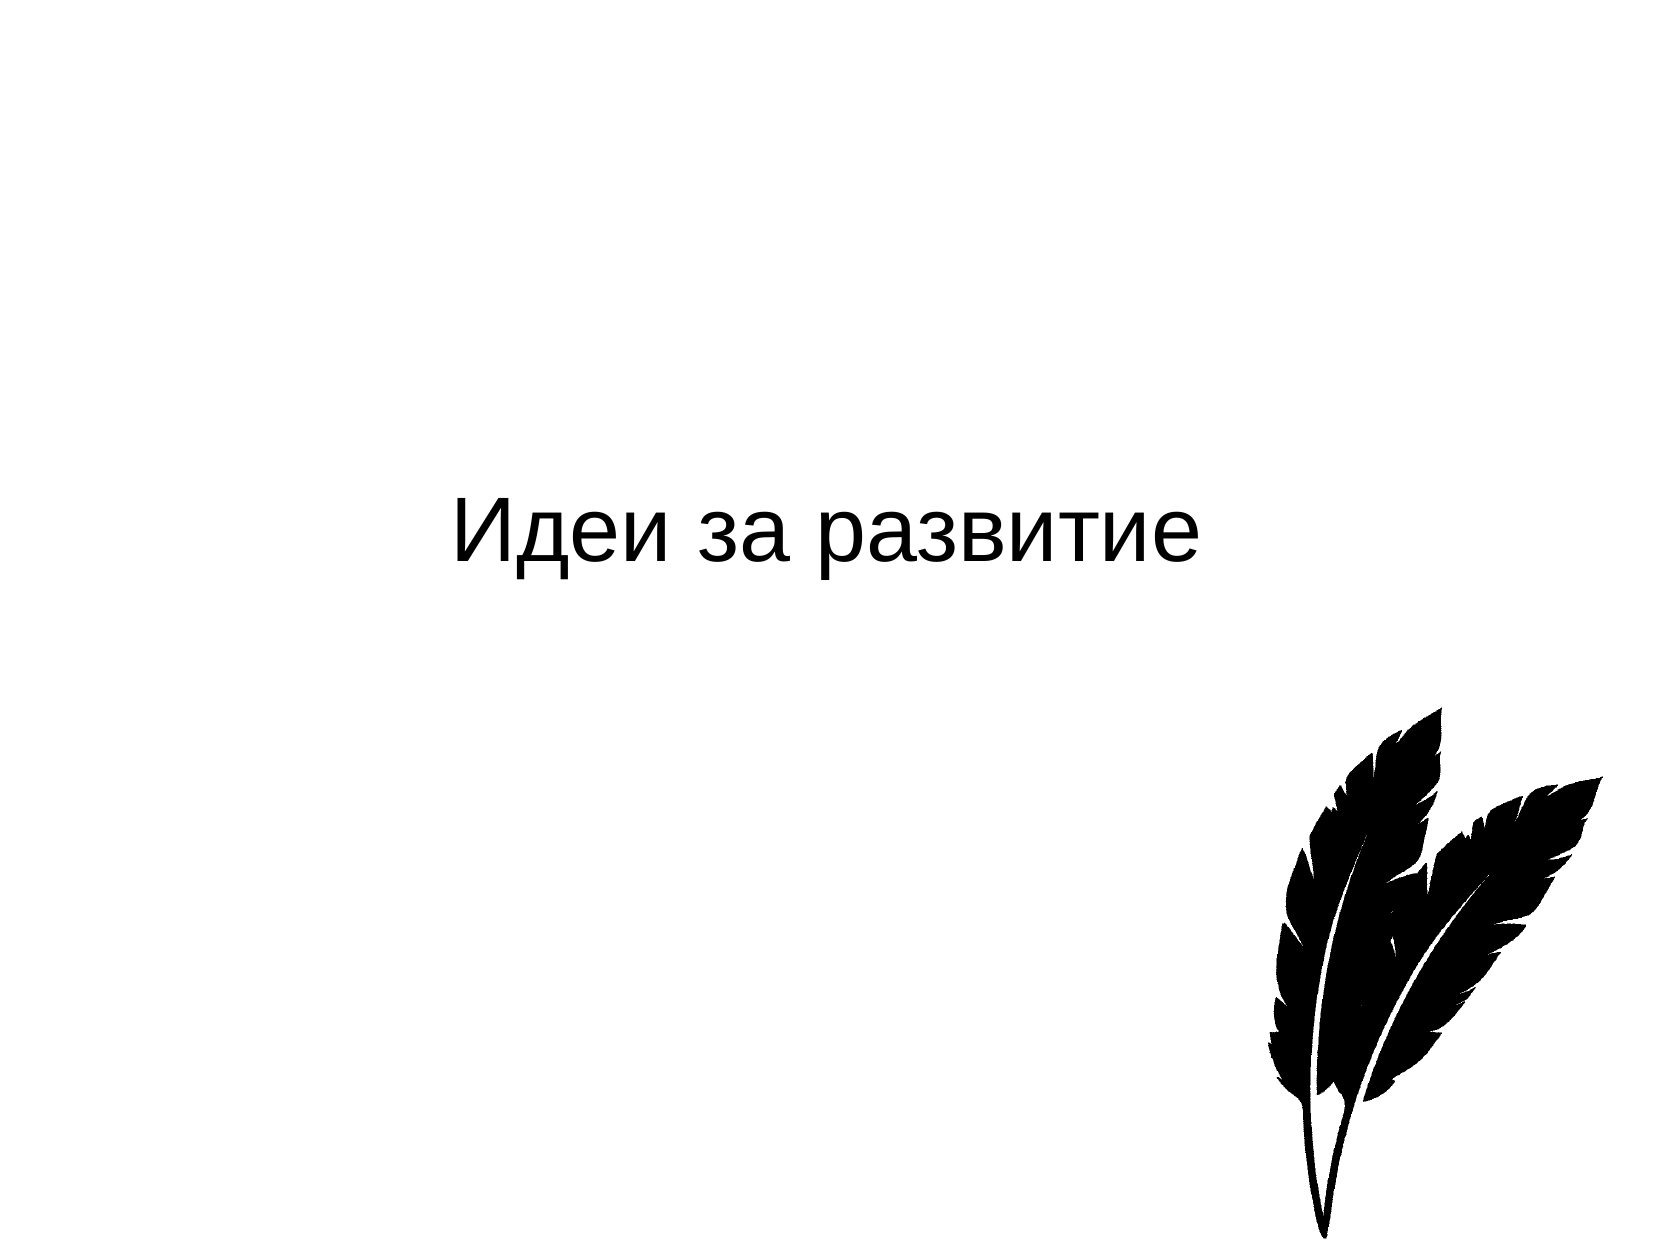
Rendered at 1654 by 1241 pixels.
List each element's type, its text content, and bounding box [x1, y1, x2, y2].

subtitle Идеи за развитие [82, 49, 1571, 1010]
picture [1106, 689, 1654, 1241]
